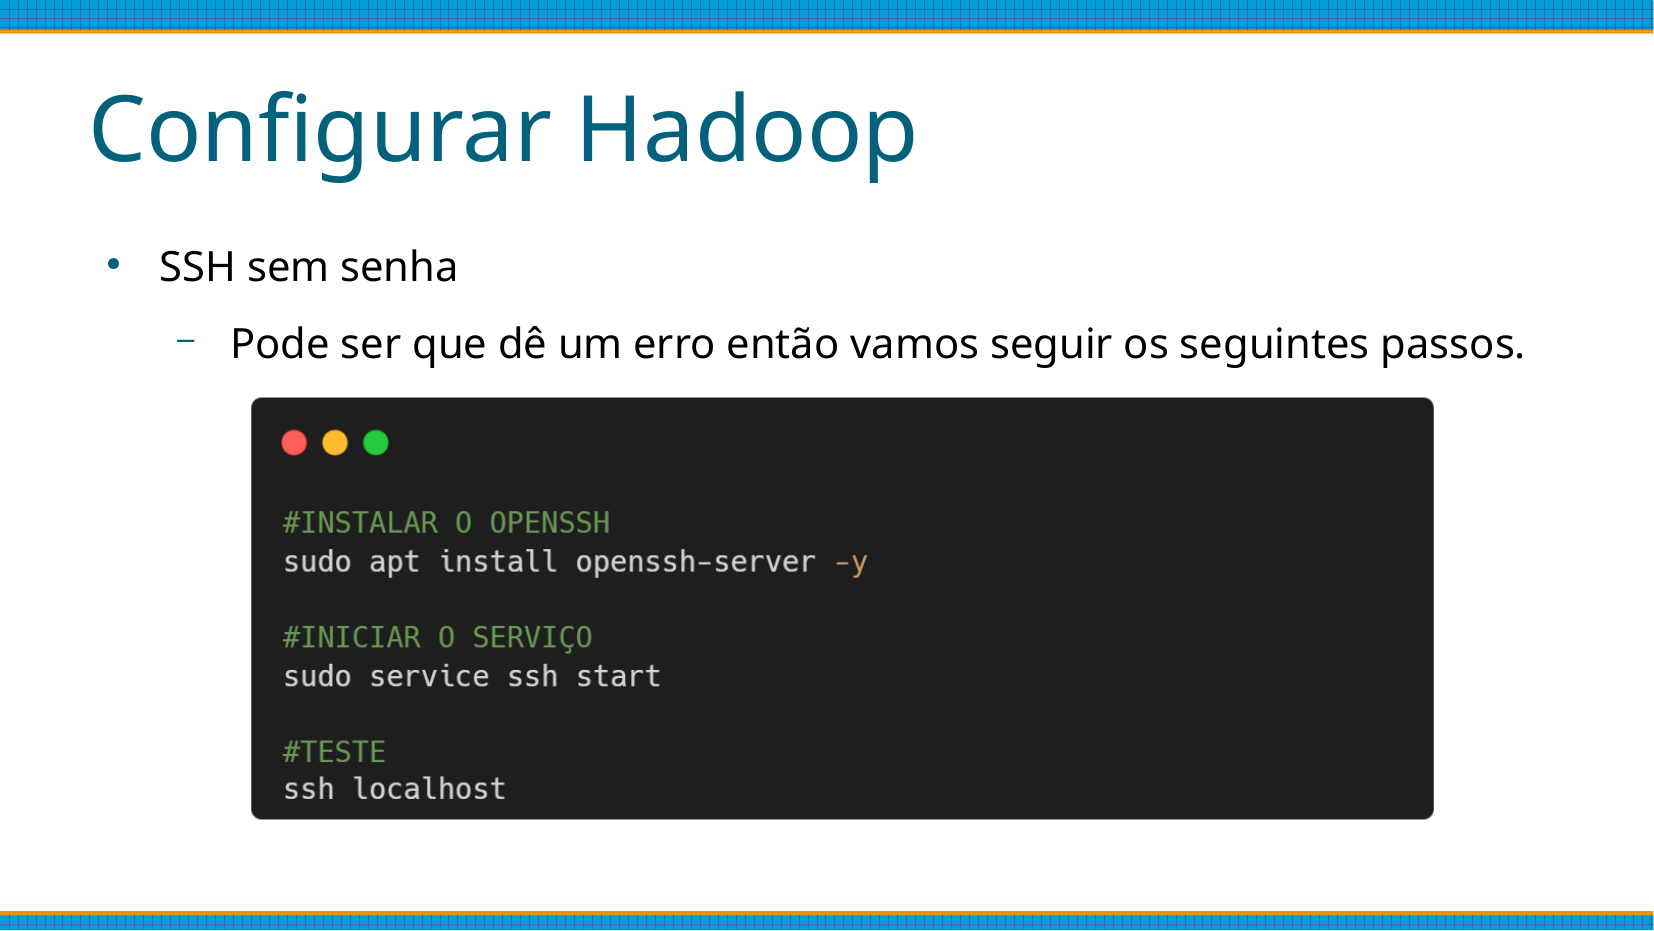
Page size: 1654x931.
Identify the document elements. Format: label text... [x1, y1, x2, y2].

list SSH sem senha Pode ser que dê um erro então vamos seguir os seguintes passos. [88, 236, 1565, 901]
title Configurar Hadoop [88, 44, 1565, 207]
picture [236, 373, 1447, 844]
